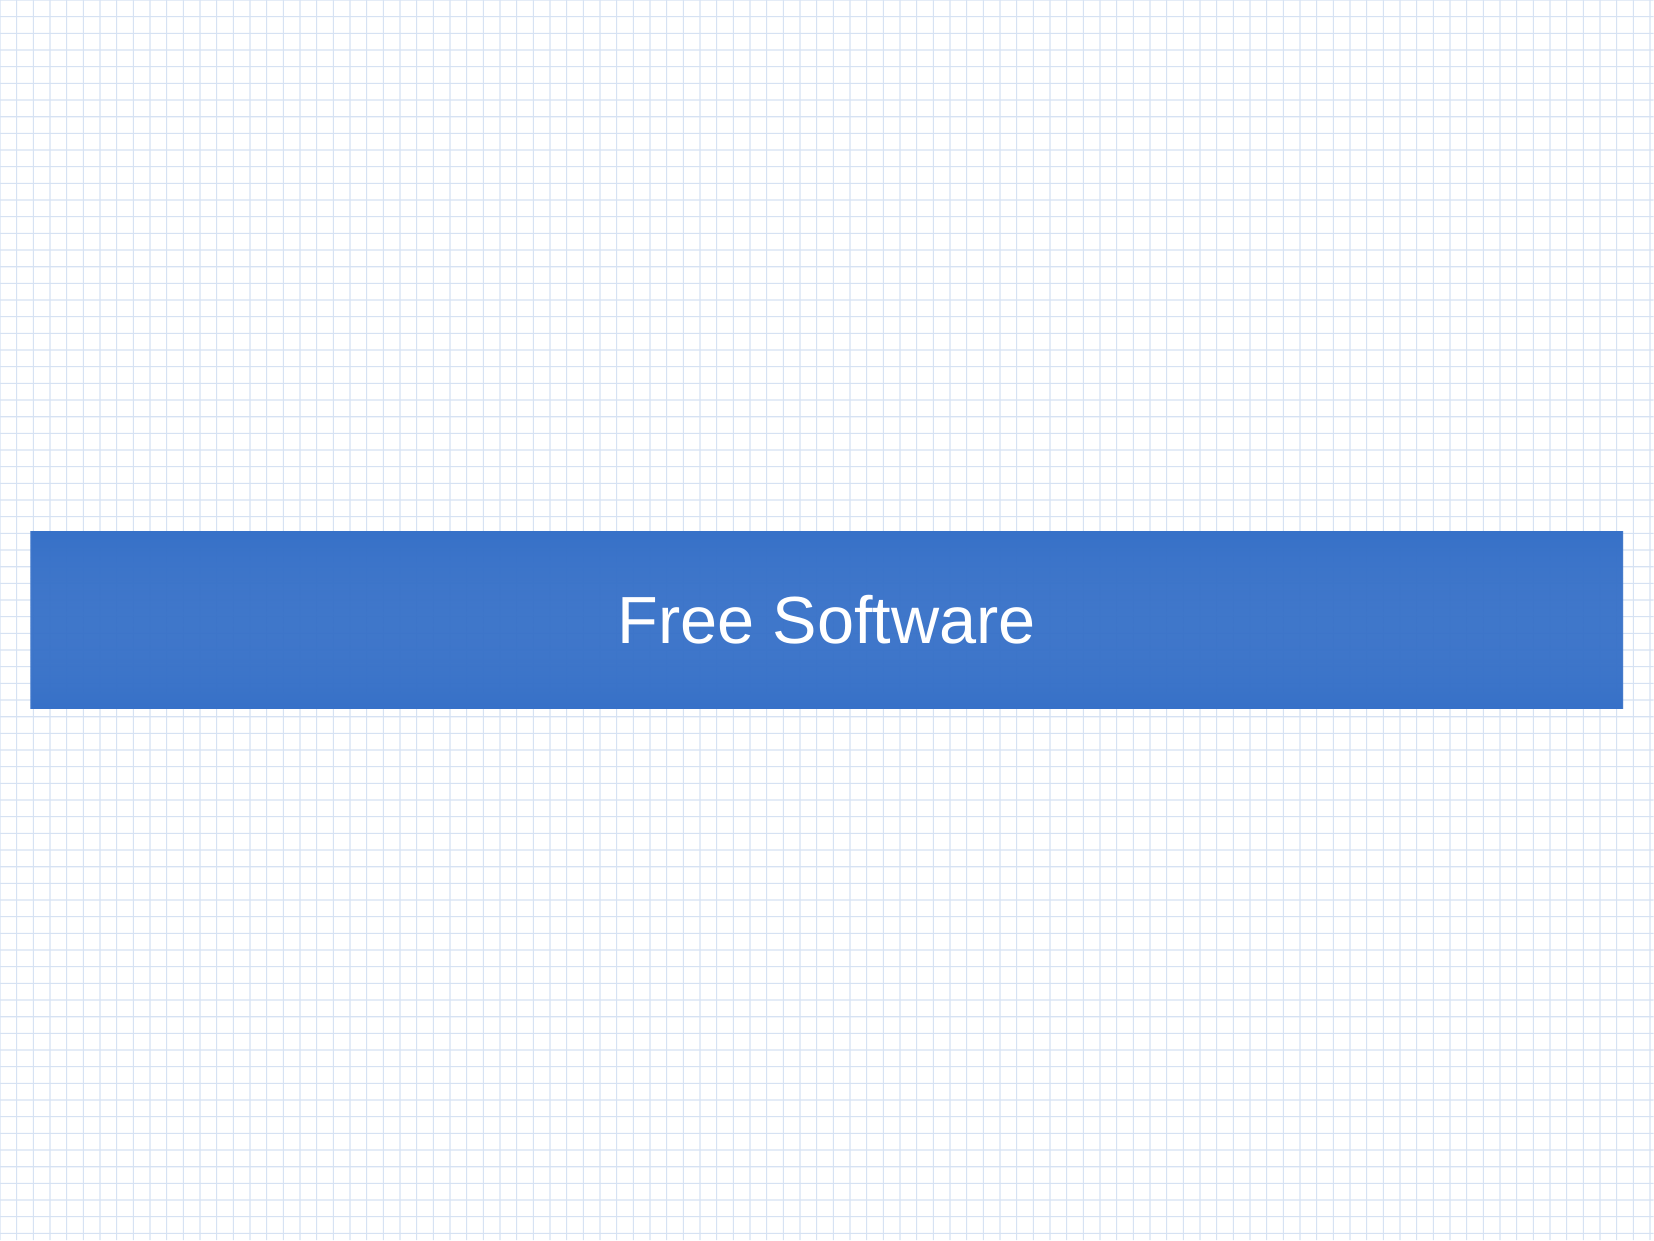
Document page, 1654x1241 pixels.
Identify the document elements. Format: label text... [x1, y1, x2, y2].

subtitle Free Software [82, 0, 1571, 1241]
